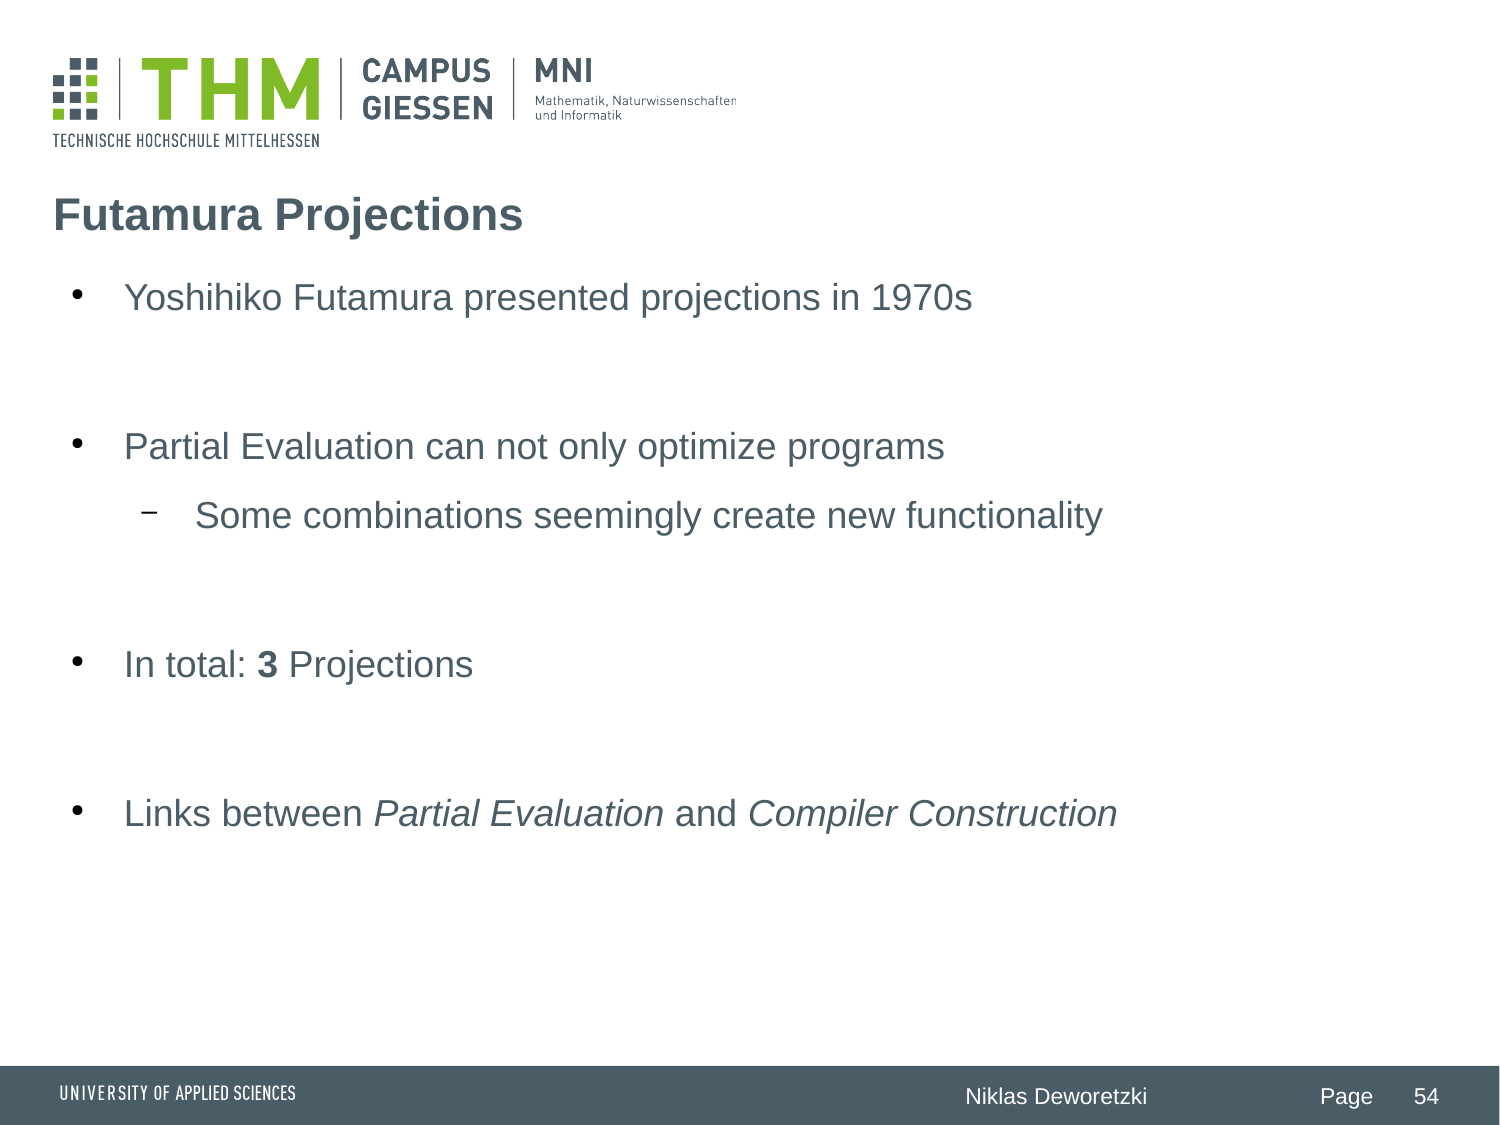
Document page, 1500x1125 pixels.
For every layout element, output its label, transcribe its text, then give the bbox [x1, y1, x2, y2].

list Yoshihiko Futamura presented projections in 1970s Partial Evaluation can not only optimize programs Some combinations seemingly create new functionality In total: 3 Projections Links between Partial Evaluation and Compiler Construction [53, 265, 1436, 1024]
slide_number <number> [1376, 1073, 1455, 1118]
picture [53, 58, 736, 147]
title Futamura Projections [53, 177, 1435, 265]
picture [59, 1082, 296, 1104]
